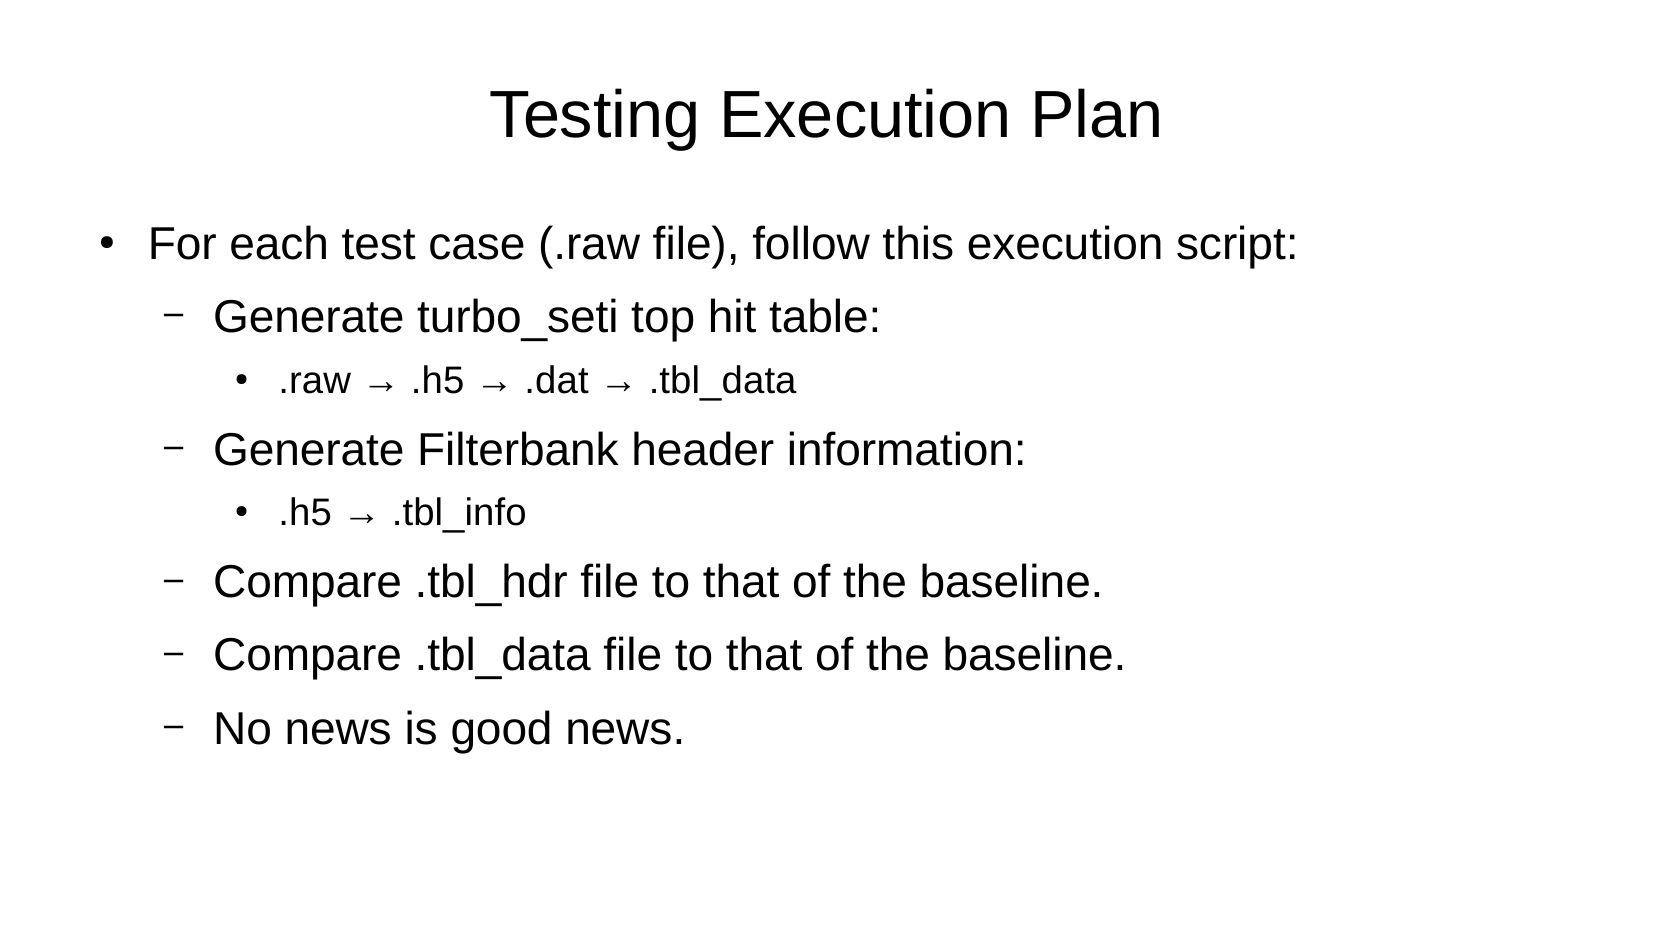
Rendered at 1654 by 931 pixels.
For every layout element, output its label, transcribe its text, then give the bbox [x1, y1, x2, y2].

title Testing Execution Plan [82, 37, 1571, 193]
list For each test case (.raw file), follow this execution script: Generate turbo_seti top hit table: .raw → .h5 → .dat → .tbl_data Generate Filterbank header information: .h5 → .tbl_info Compare .tbl_hdr file to that of the baseline. Compare .tbl_data file to that of the baseline. No news is good news. [82, 217, 1571, 758]
